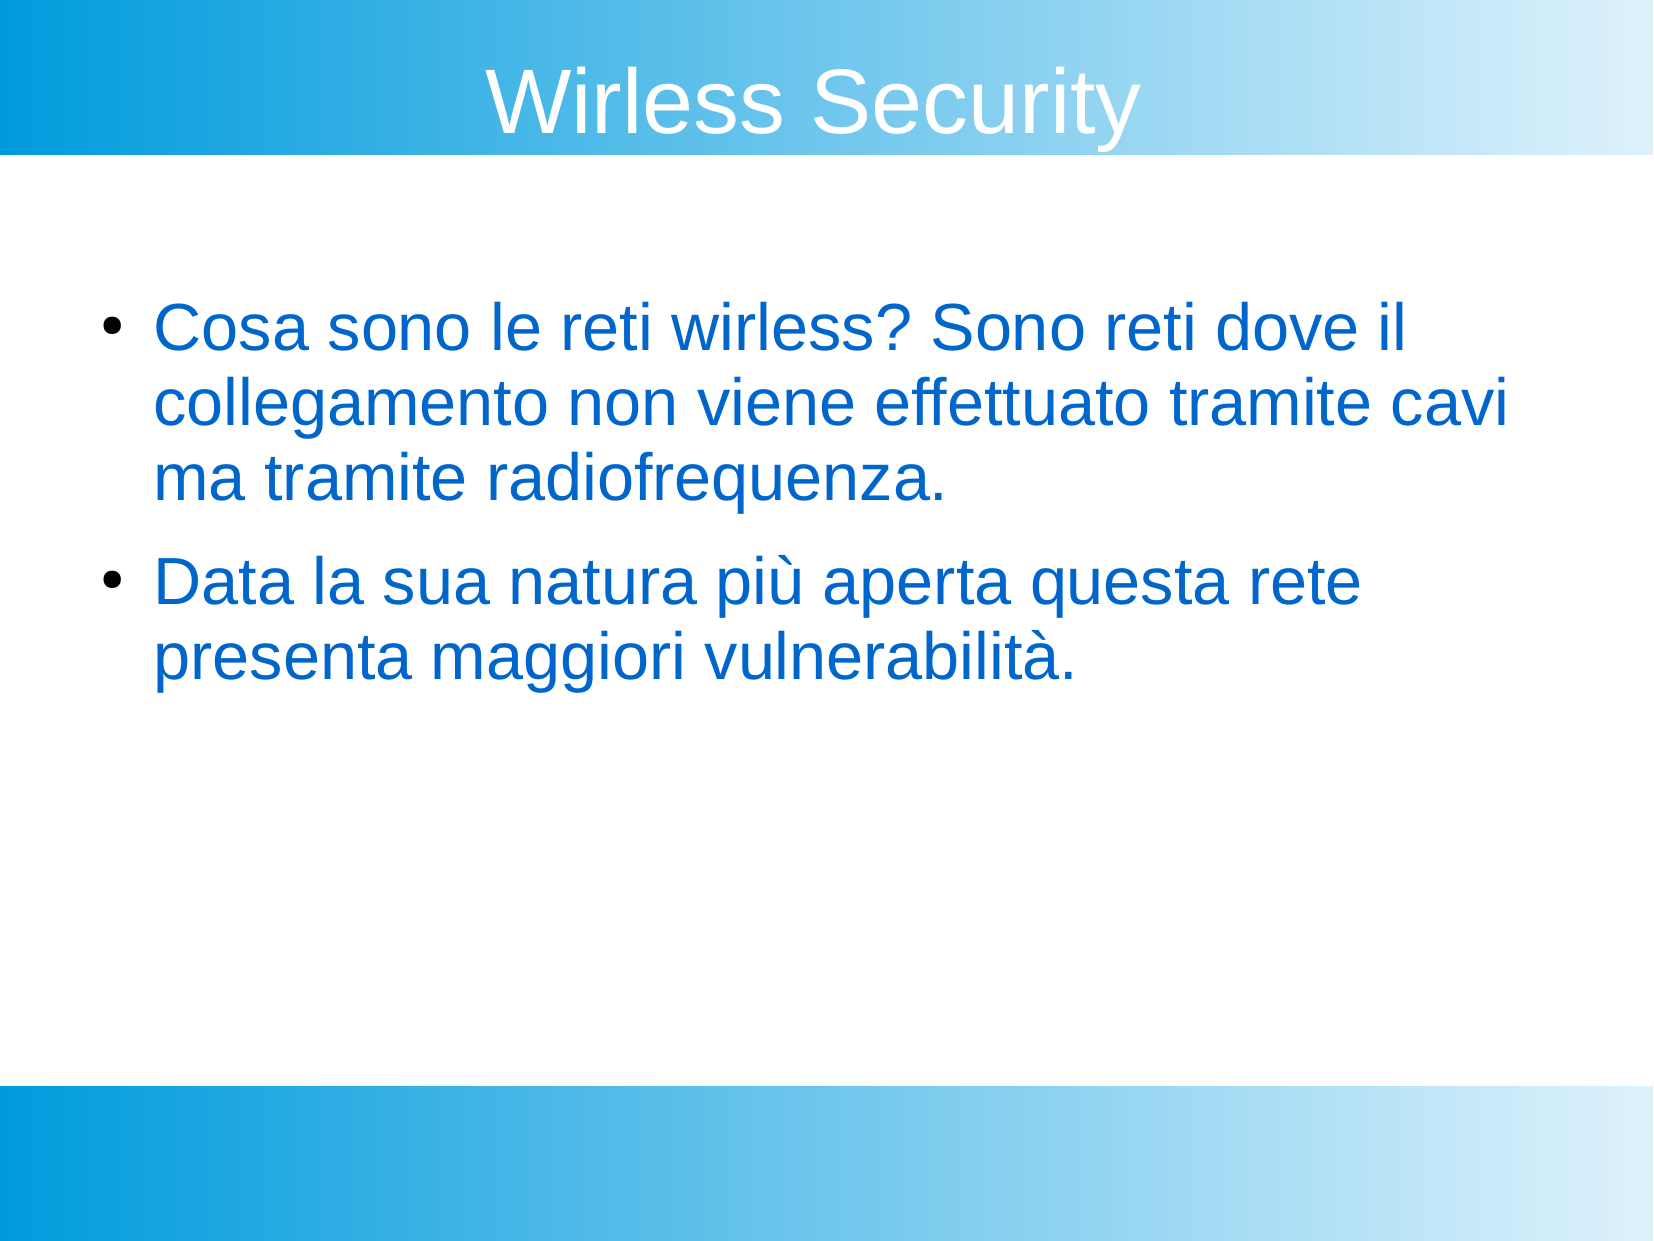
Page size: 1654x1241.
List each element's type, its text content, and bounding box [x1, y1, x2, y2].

title Wirless Security [82, 49, 1571, 155]
list Cosa sono le reti wirless? Sono reti dove il collegamento non viene effettuato tramite cavi ma tramite radiofrequenza. Data la sua natura più aperta questa rete presenta maggiori vulnerabilità. [82, 290, 1571, 1010]
